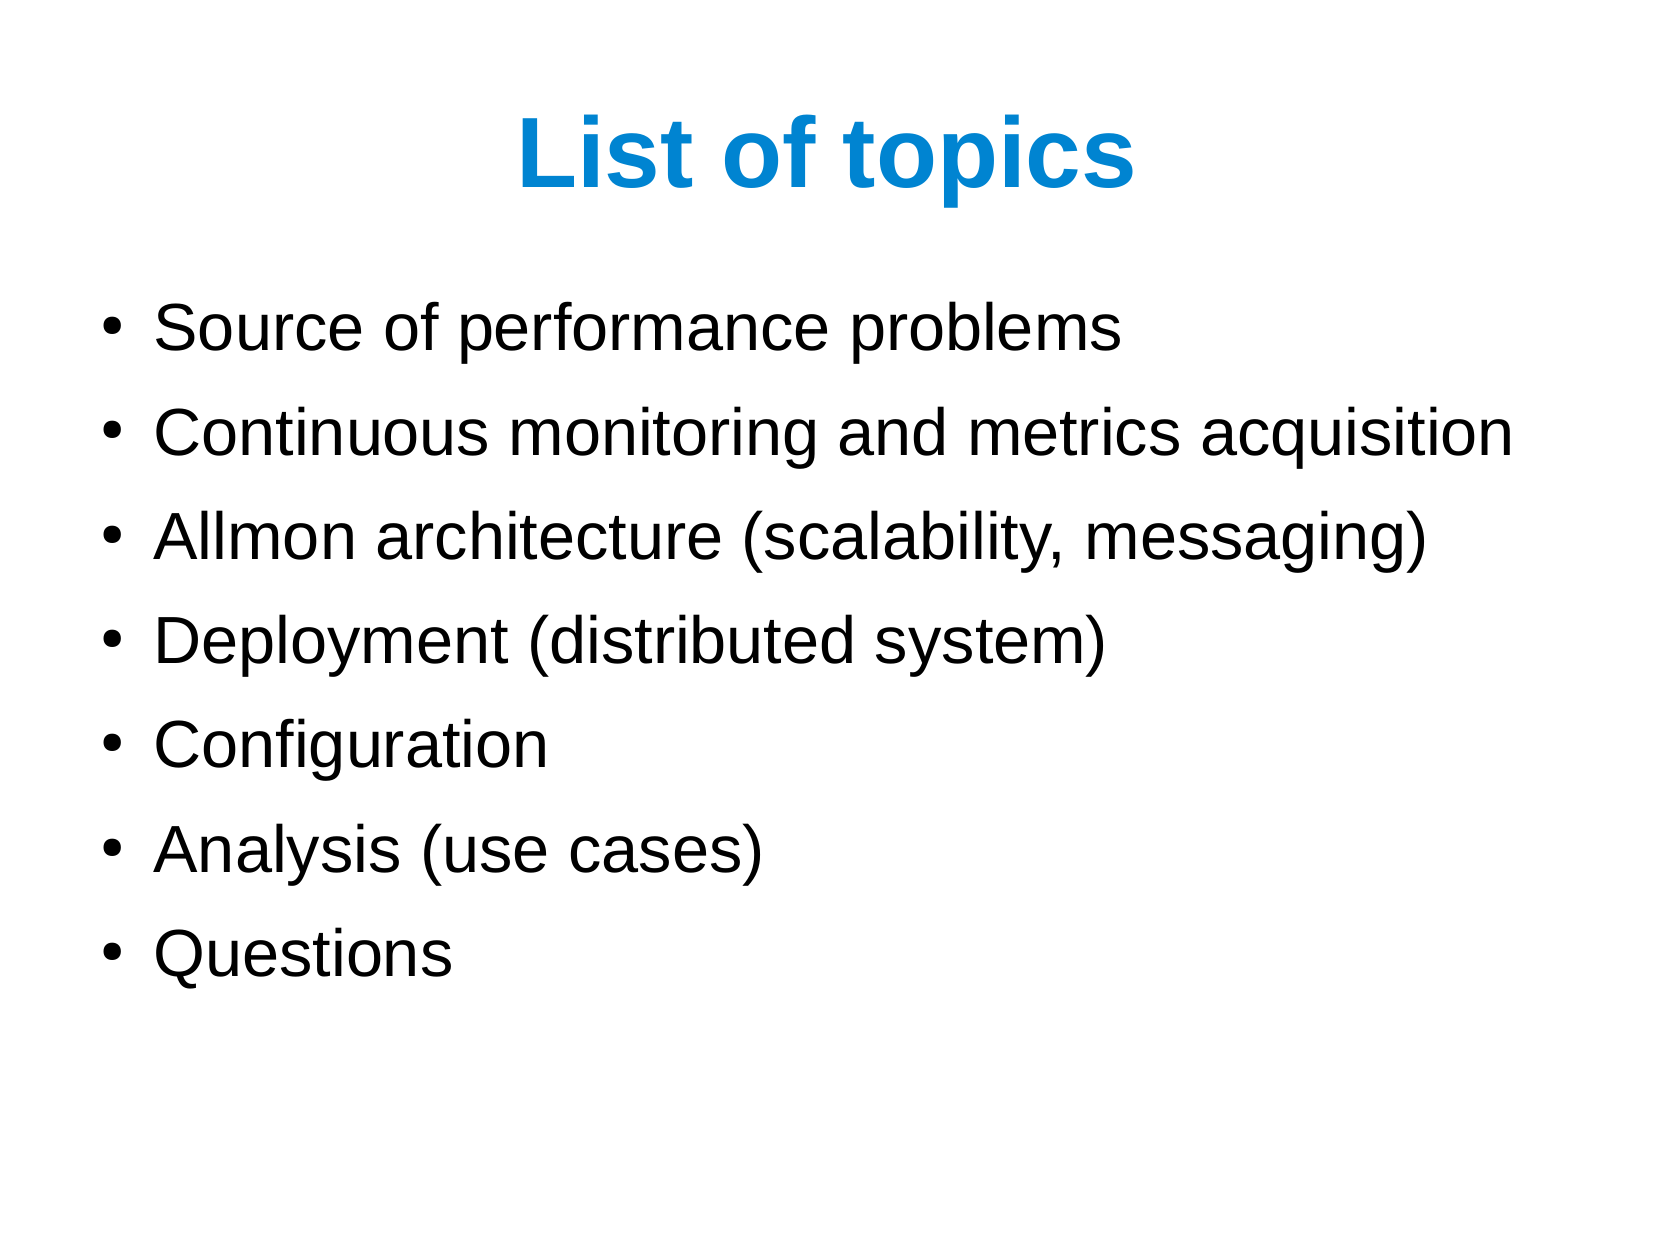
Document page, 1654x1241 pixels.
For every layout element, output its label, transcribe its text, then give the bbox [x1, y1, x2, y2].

list Source of performance problems Continuous monitoring and metrics acquisition Allmon architecture (scalability, messaging) Deployment (distributed system) Configuration Analysis (use cases) Questions [82, 290, 1571, 1109]
title List of topics [82, 49, 1571, 257]
